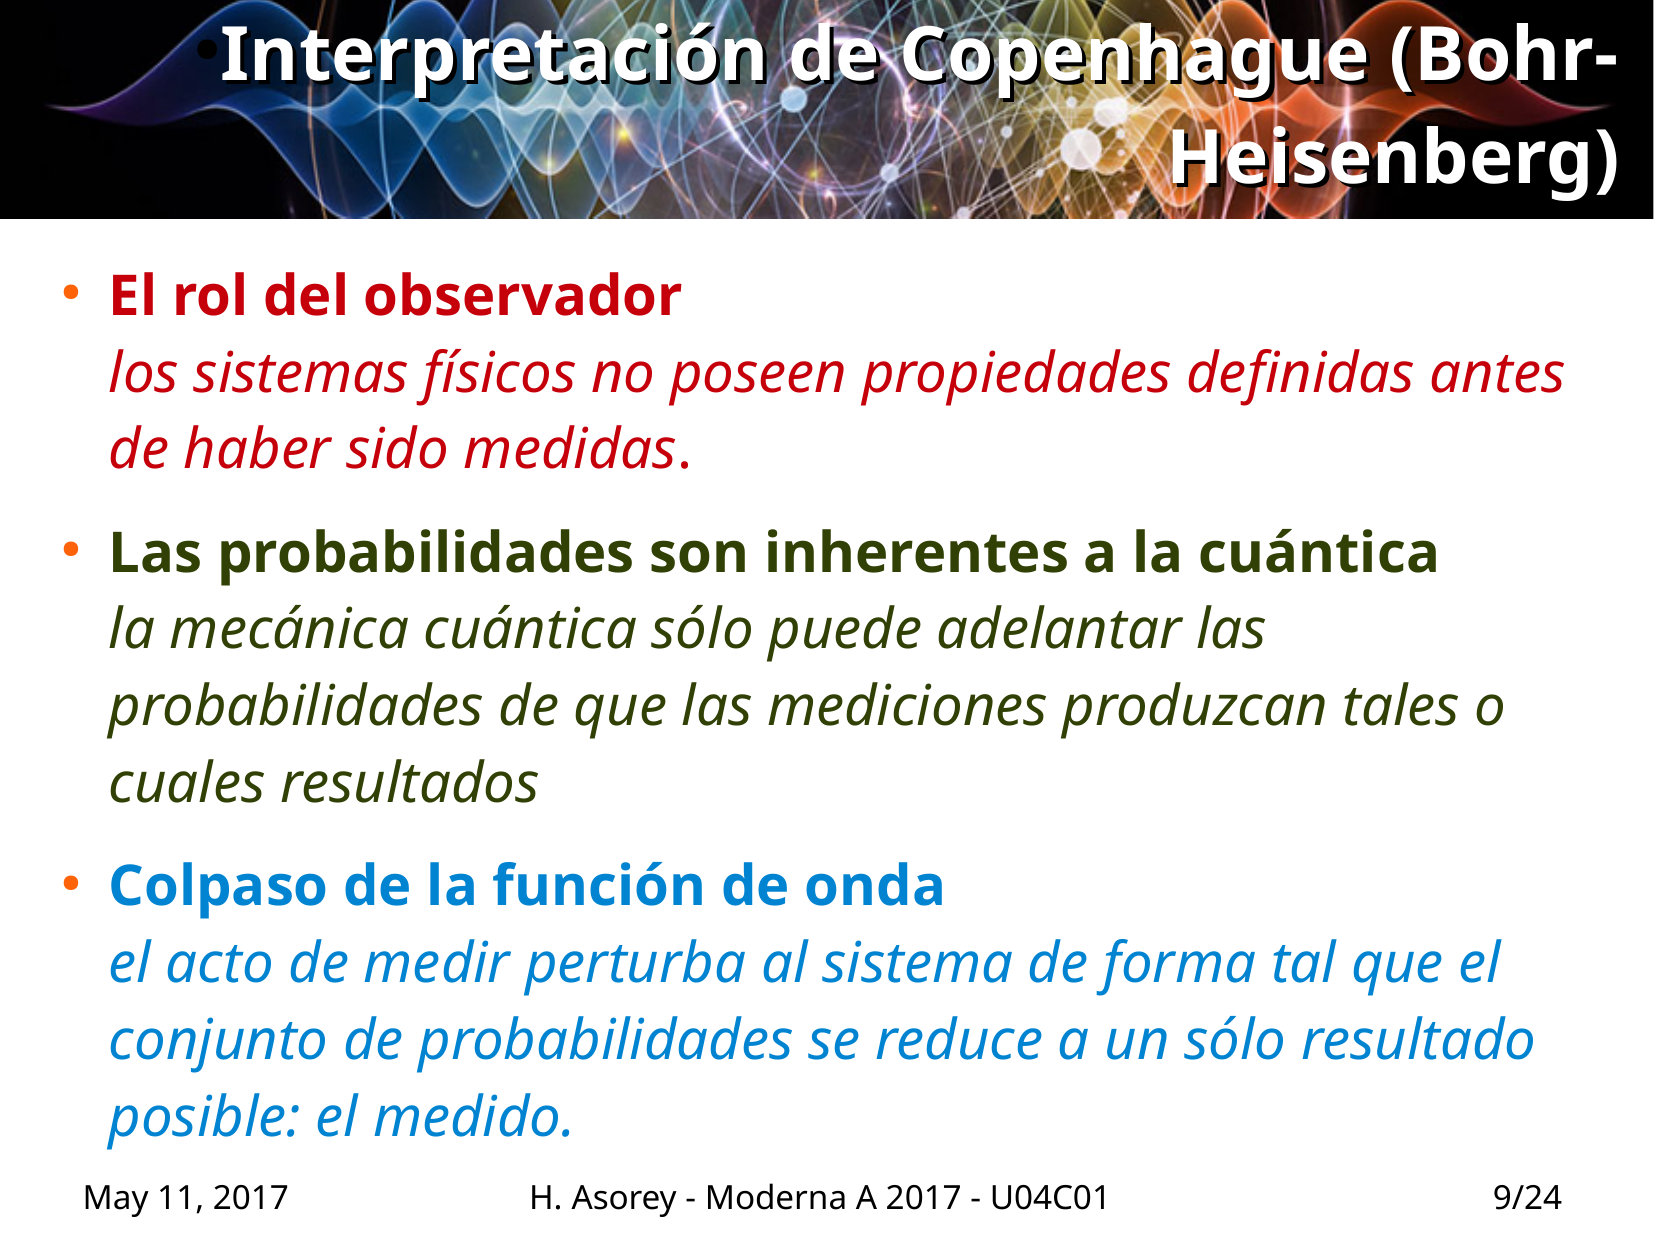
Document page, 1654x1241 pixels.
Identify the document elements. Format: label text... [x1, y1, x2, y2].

list El rol del observador los sistemas físicos no poseen propiedades definidas antes de haber sido medidas. Las probabilidades son inherentes a la cuántica la mecánica cuántica sólo puede adelantar las probabilidades de que las mediciones produzcan tales o cuales resultados Colpaso de la función de onda el acto de medir perturba al sistema de forma tal que el conjunto de probabilidades se reduce a un sólo resultado posible: el medido. [45, 255, 1606, 1156]
picture [0, 0, 1654, 219]
title Interpretación de Copenhague (Bohr-Heisenberg) [0, 11, 1621, 195]
